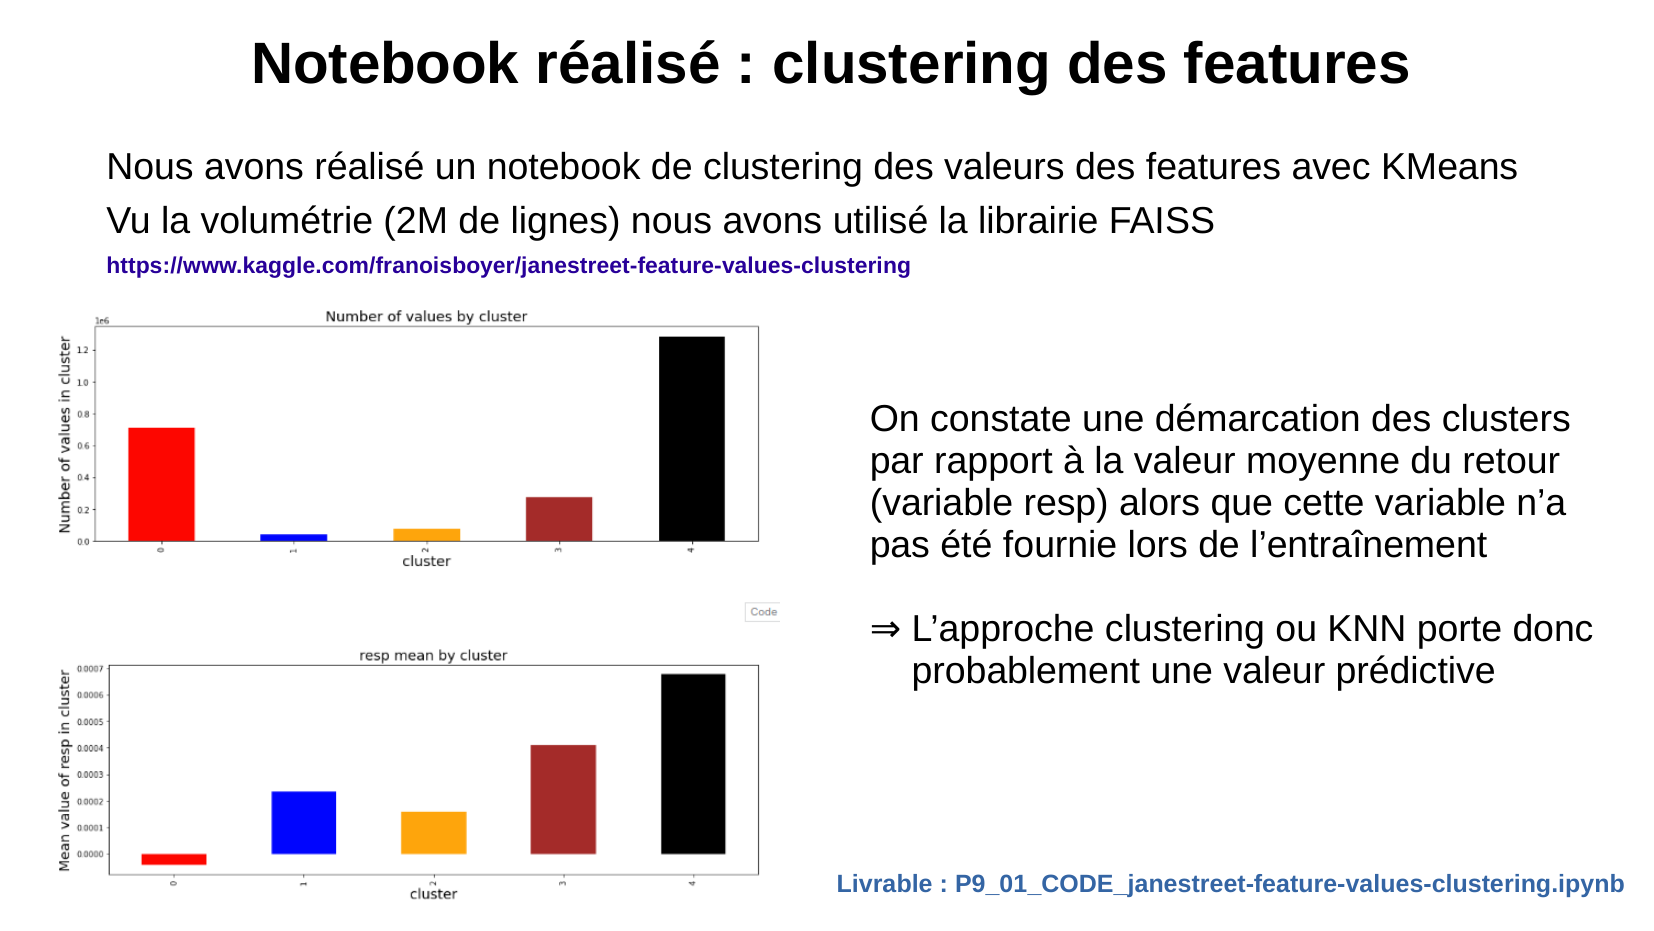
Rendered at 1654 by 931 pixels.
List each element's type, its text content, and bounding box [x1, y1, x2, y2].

list Nous avons réalisé un notebook de clustering des valeurs des features avec KMeans Vu la volumétrie (2M de lignes) nous avons utilisé la librairie FAISS https://www.kaggle.com/franoisboyer/janestreet-feature-values-clustering [35, 145, 1524, 686]
text_box On constate une démarcation des clusters par rapport à la valeur moyenne du retour (variable resp) alors que cette variable n’a pas été fournie lors de l’entraînement ⇒ L’approche clustering ou KNN porte donc probablement une valeur prédictive [854, 389, 1605, 699]
picture [45, 295, 780, 914]
text_box Notebook réalisé : clustering des features [236, 23, 1505, 104]
text_box Livrable : P9_01_CODE_janestreet-feature-values-clustering.ipynb [821, 862, 1654, 920]
